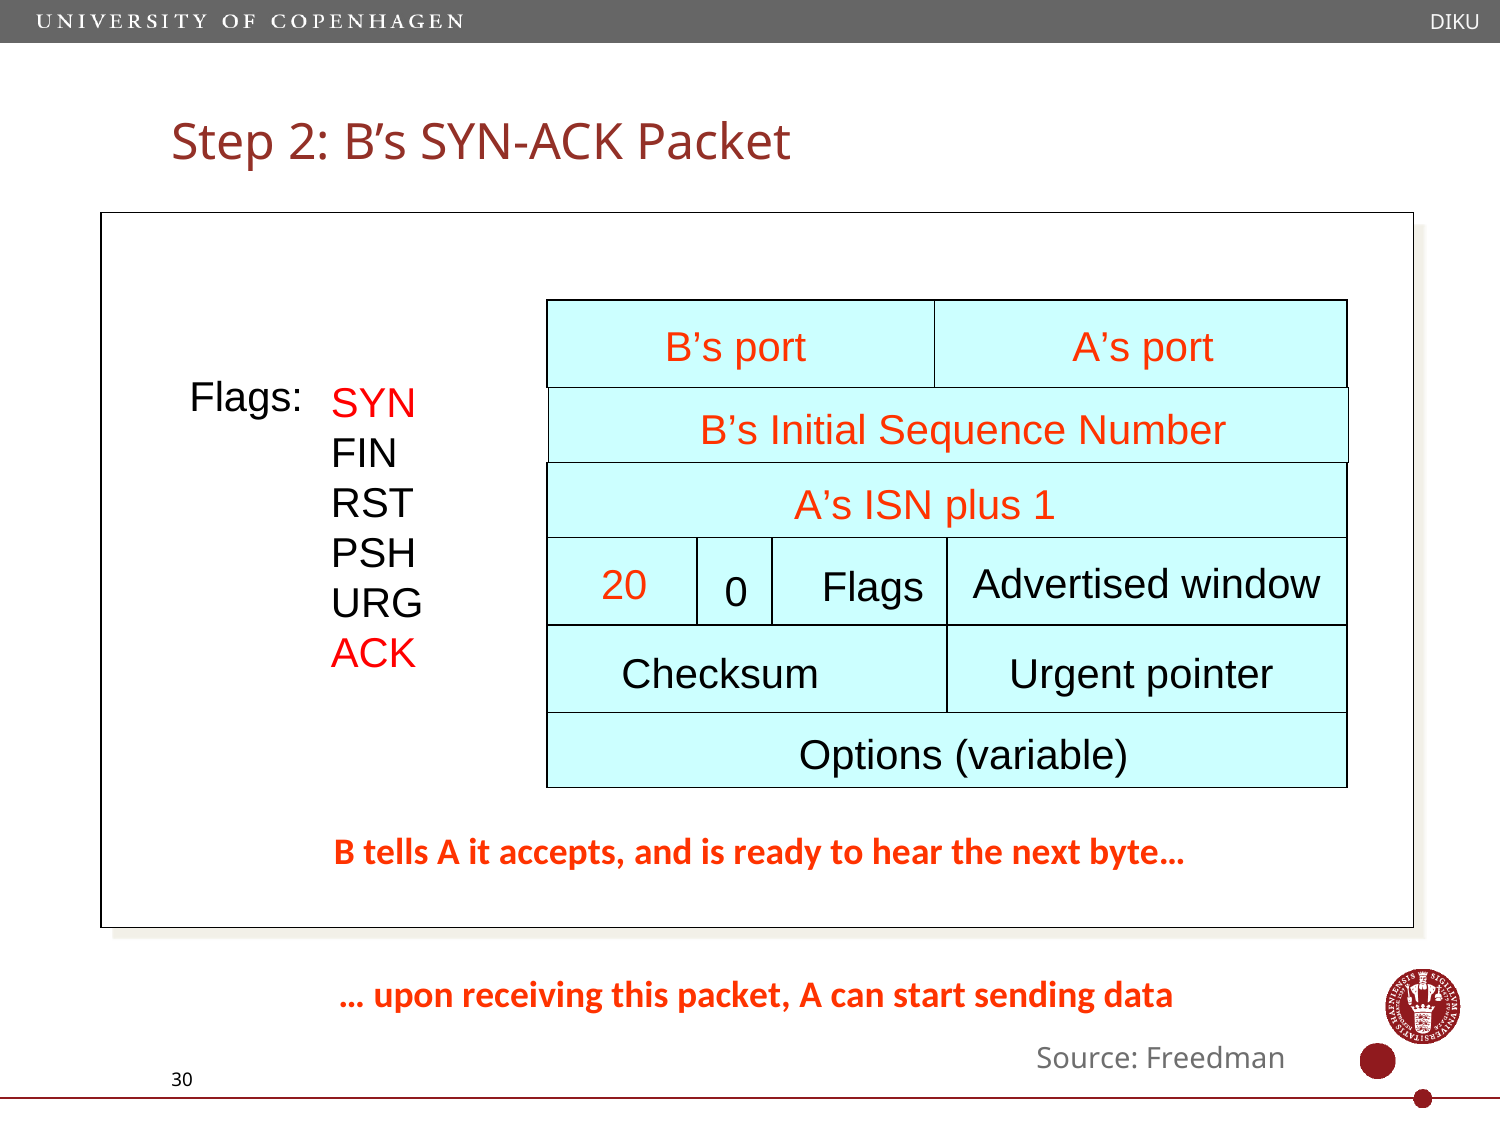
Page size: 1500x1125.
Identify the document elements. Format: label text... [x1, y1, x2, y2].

text_box <number> [171, 1067, 522, 1092]
text_box B’s Initial Sequence Number [685, 395, 1242, 461]
text_box 0 [709, 557, 763, 624]
text_box Checksum [606, 639, 835, 705]
text_box B tells A it accepts, and is ready to hear the next byte… [318, 819, 1202, 880]
text_box B’s port [650, 312, 822, 379]
picture [0, 910, 1500, 1122]
text_box Options (variable) [784, 720, 1144, 786]
text_box Advertised window [957, 549, 1336, 616]
text_box Source: Freedman [1021, 1031, 1341, 1083]
text_box Flags [807, 551, 940, 618]
text_box A’s ISN plus 1 [779, 470, 1072, 536]
text_box [100, 212, 1414, 928]
text_box DIKU [469, 0, 1495, 43]
text_box 20 [586, 549, 696, 616]
text_box Flags: [174, 362, 319, 428]
text_box A’s port [1057, 312, 1229, 379]
text_box SYN FIN RST PSH URG ACK [316, 368, 439, 684]
text_box Urgent pointer [994, 639, 1289, 705]
text_box 20 [698, 549, 762, 616]
text_box … upon receiving this packet, A can start sending data [323, 962, 1190, 1023]
title Step 2: B’s SYN-ACK Packet [171, 75, 1329, 171]
